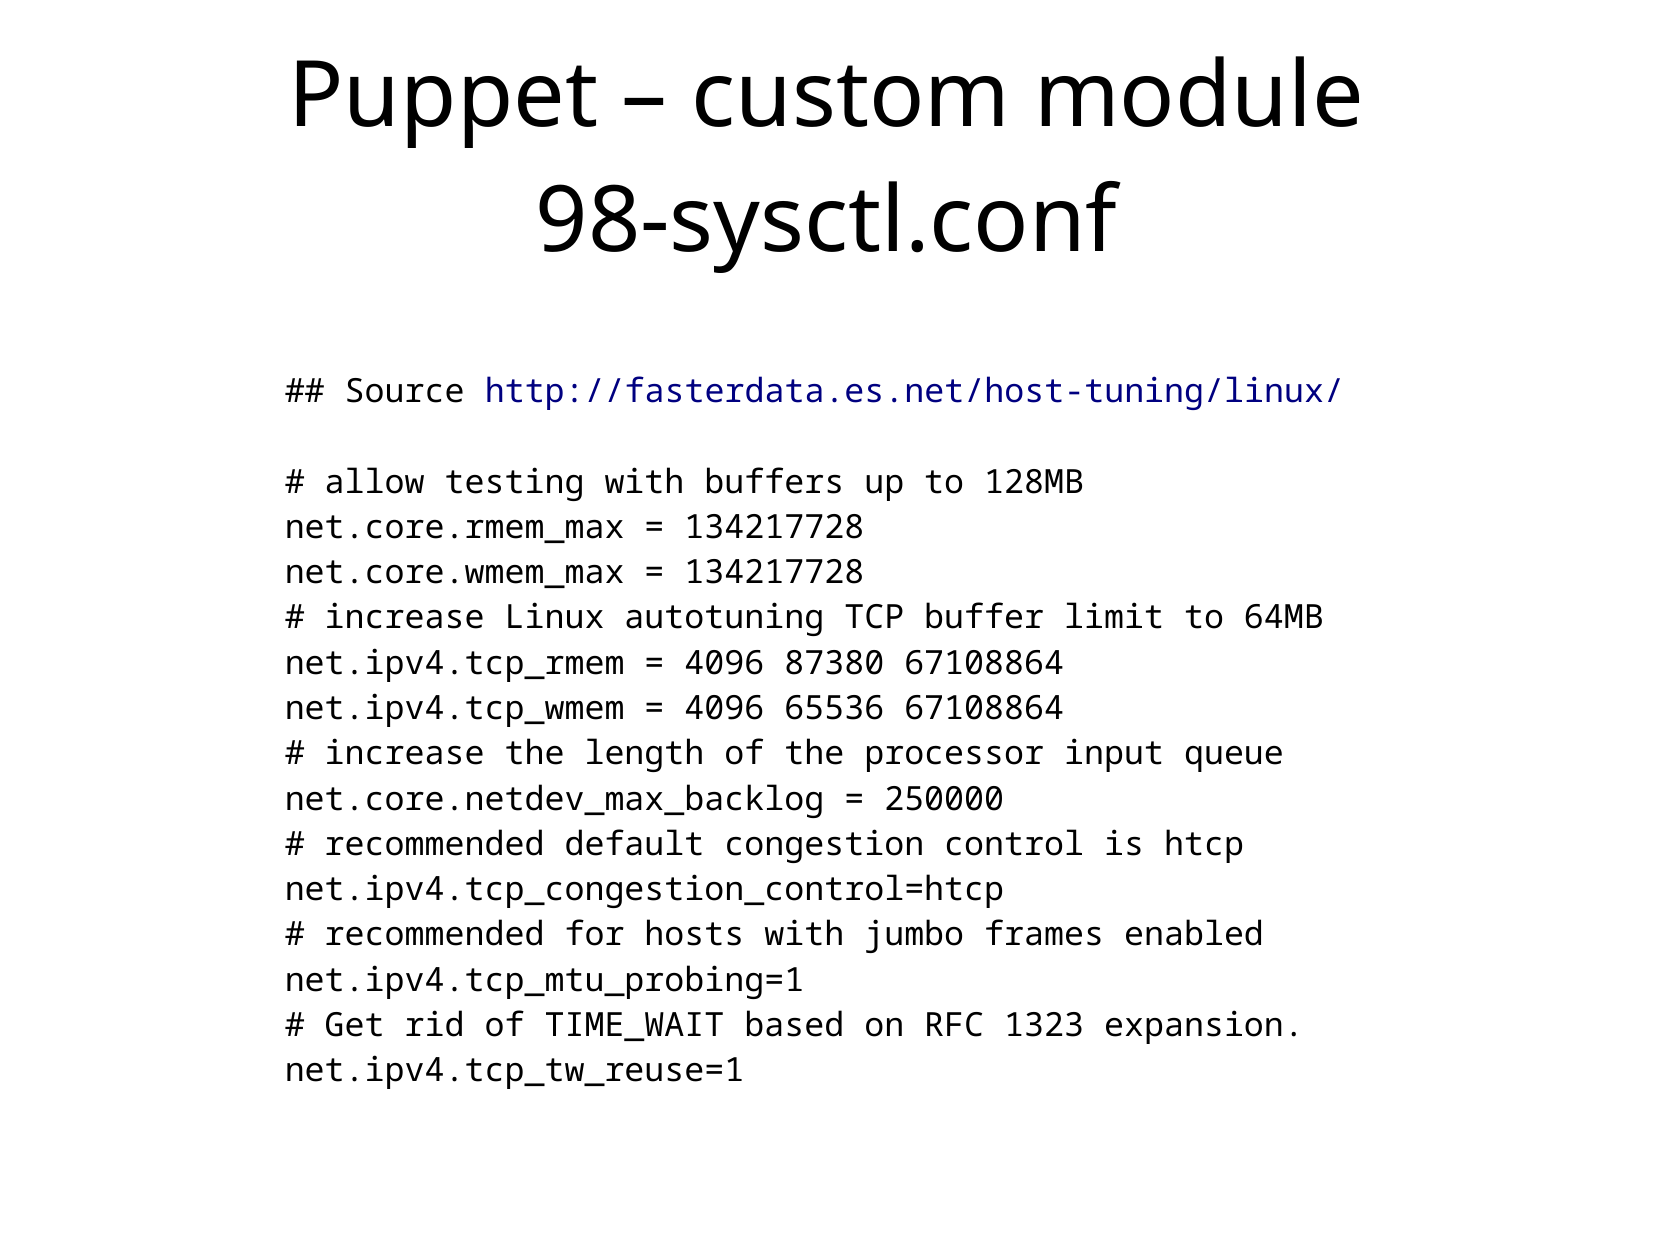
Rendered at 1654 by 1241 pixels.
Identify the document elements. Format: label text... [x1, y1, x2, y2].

title Puppet – custom module 98-sysctl.conf [82, 42, 1571, 264]
text_box ## Source http://fasterdata.es.net/host-tuning/linux/ # allow testing with buffers up to 128MB net.core.rmem_max = 134217728 net.core.wmem_max = 134217728 # increase Linux autotuning TCP buffer limit to 64MB net.ipv4.tcp_rmem = 4096 87380 67108864 net.ipv4.tcp_wmem = 4096 65536 67108864 # increase the length of the processor input queue net.core.netdev_max_backlog = 250000 # recommended default congestion control is htcp net.ipv4.tcp_congestion_control=htcp # recommended for hosts with jumbo frames enabled net.ipv4.tcp_mtu_probing=1 # Get rid of TIME_WAIT based on RFC 1323 expansion. net.ipv4.tcp_tw_reuse=1 [270, 360, 1396, 1081]
